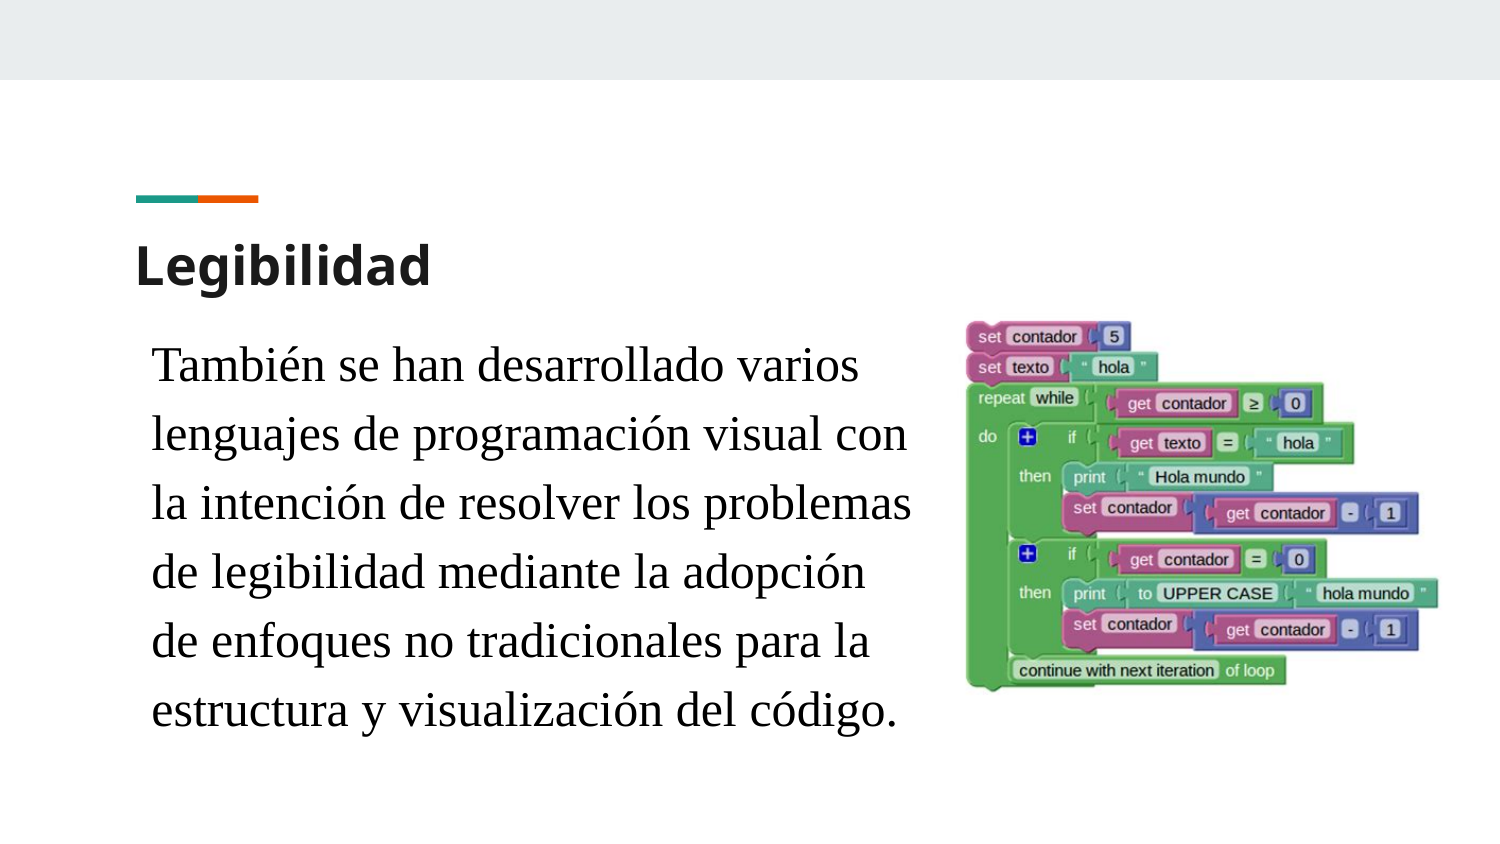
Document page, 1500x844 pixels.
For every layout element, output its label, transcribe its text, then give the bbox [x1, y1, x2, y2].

picture [949, 304, 1452, 700]
list También se han desarrollado varios lenguajes de programación visual con la intención de resolver los problemas de legibilidad mediante la adopción de enfoques no tradicionales para la estructura y visualización del código. [136, 322, 940, 757]
title Legibilidad [119, 216, 1381, 305]
